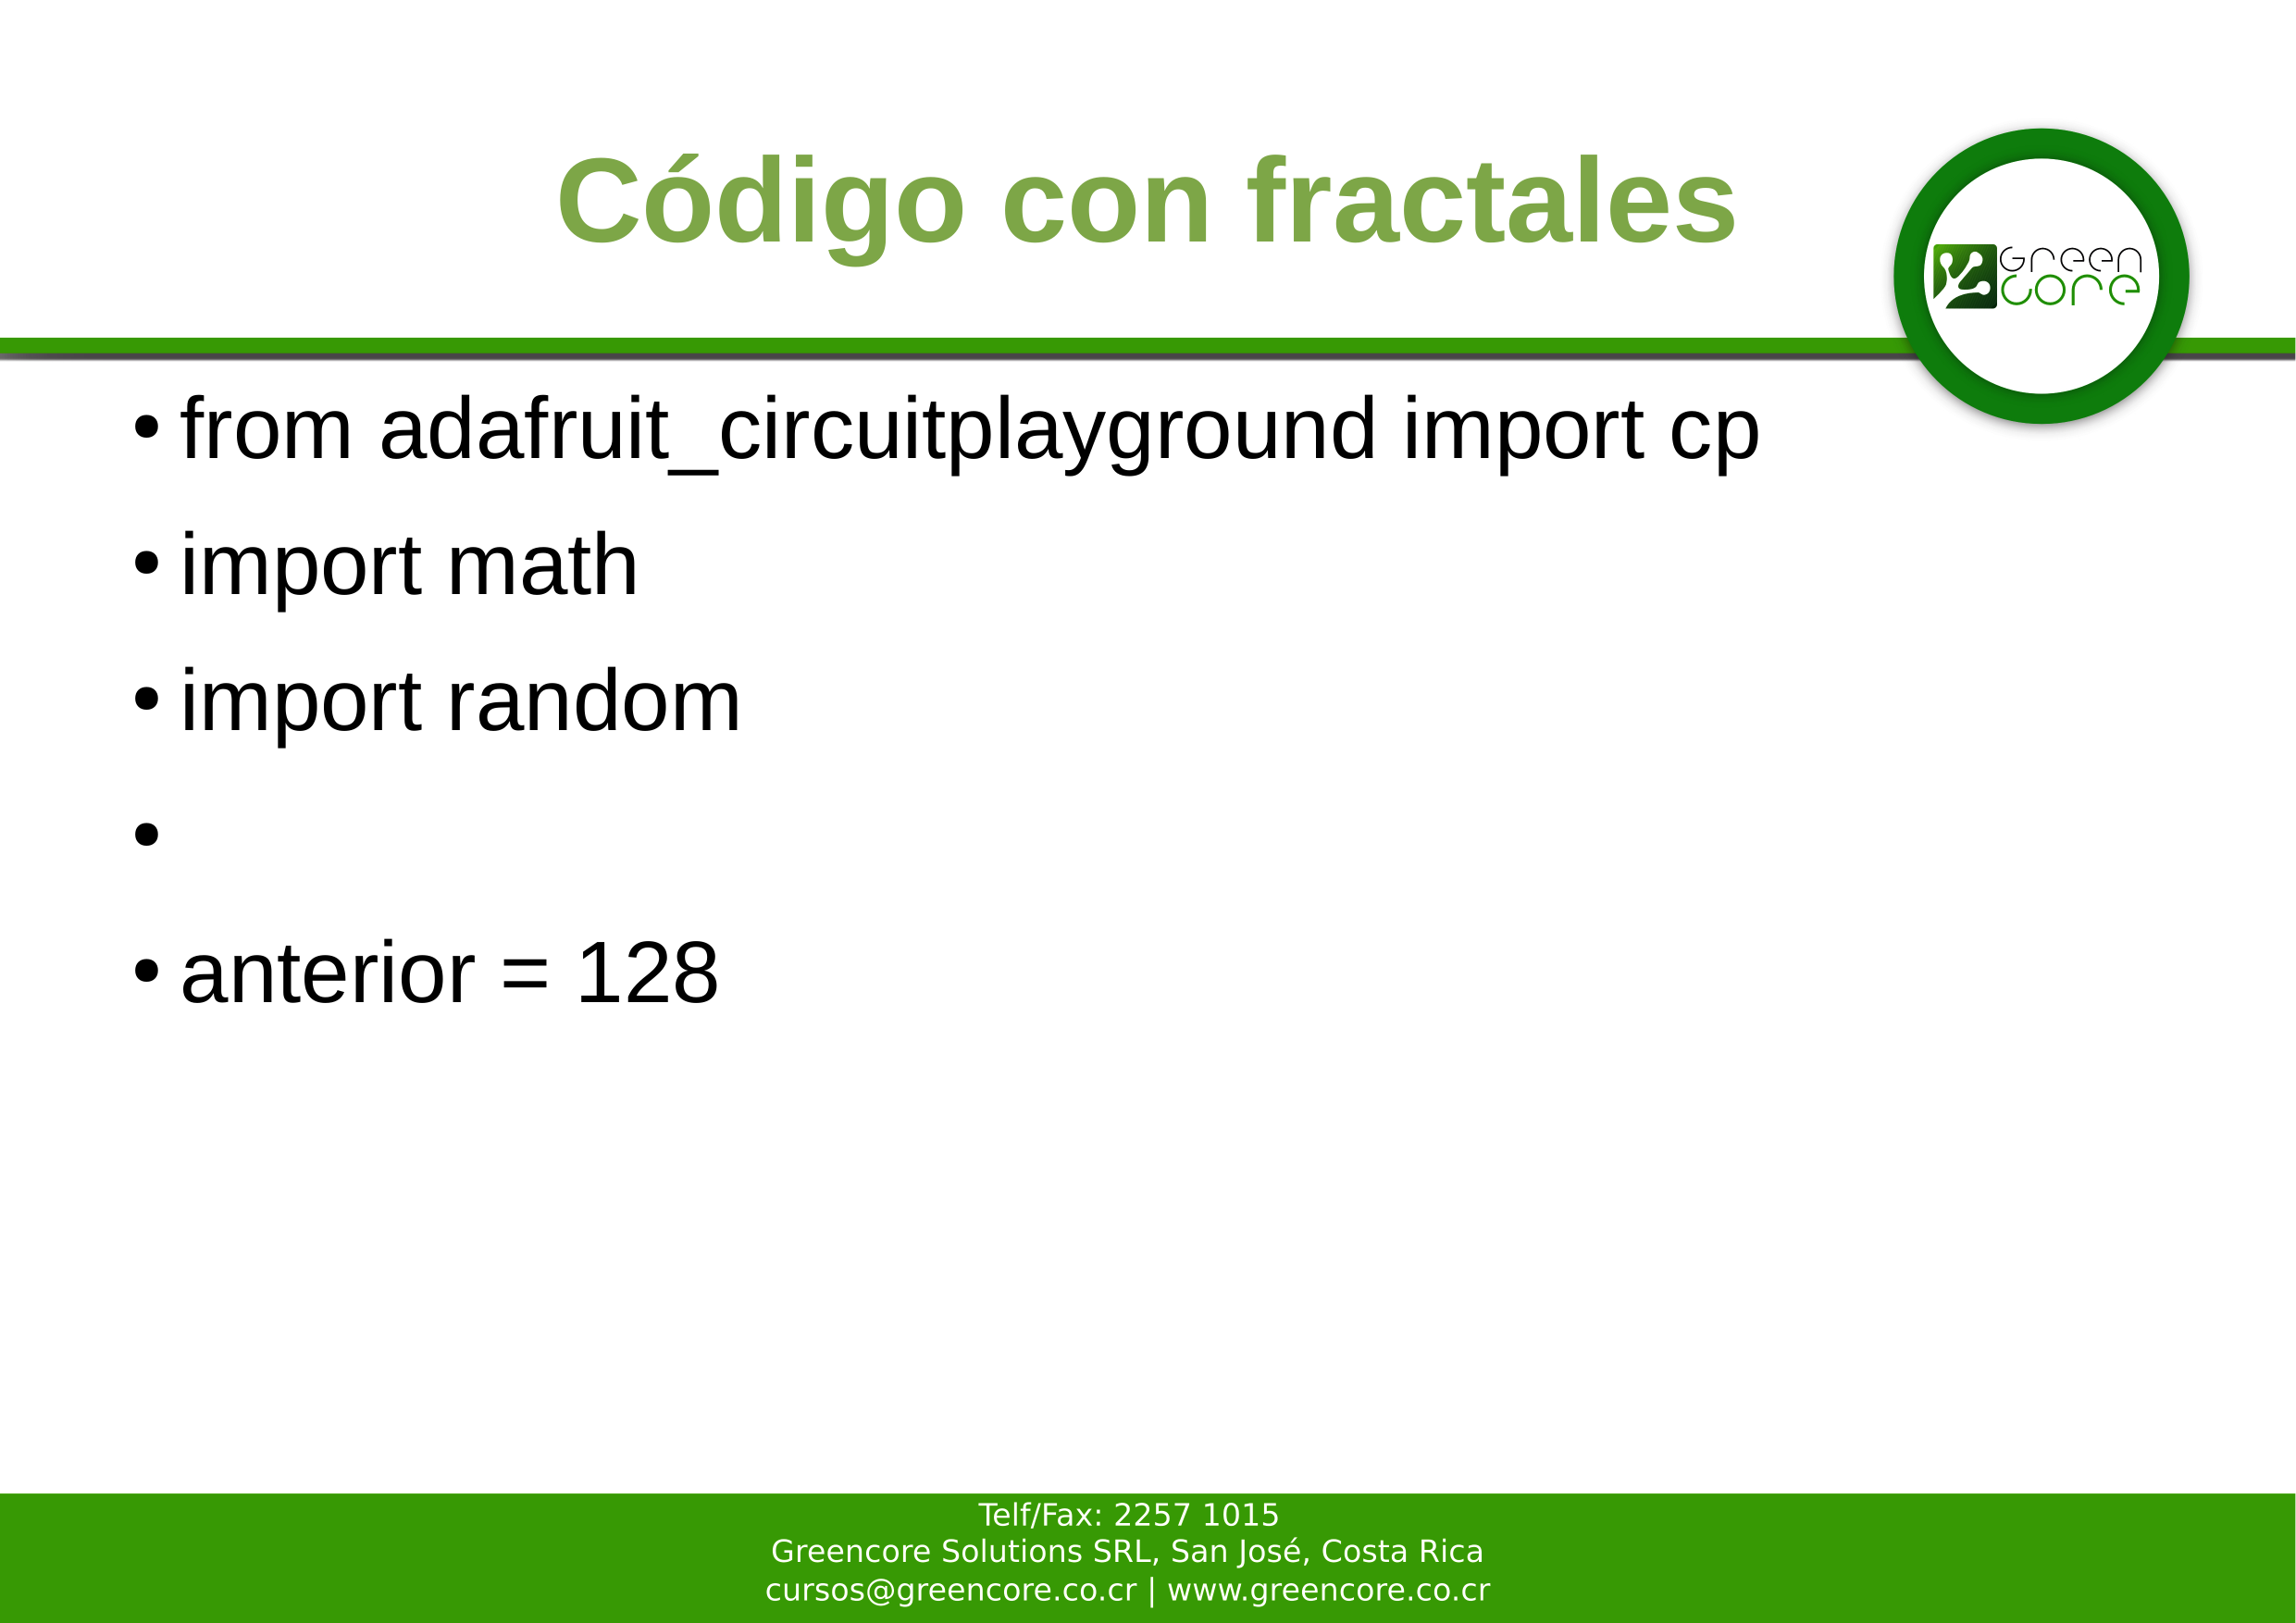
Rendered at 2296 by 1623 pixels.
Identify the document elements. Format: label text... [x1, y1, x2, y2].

title Código con fractales [115, 64, 2181, 336]
list from adafruit_circuitplayground import cp import math import random anterior = 128 [115, 379, 2181, 1489]
picture [0, 0, 2296, 1623]
